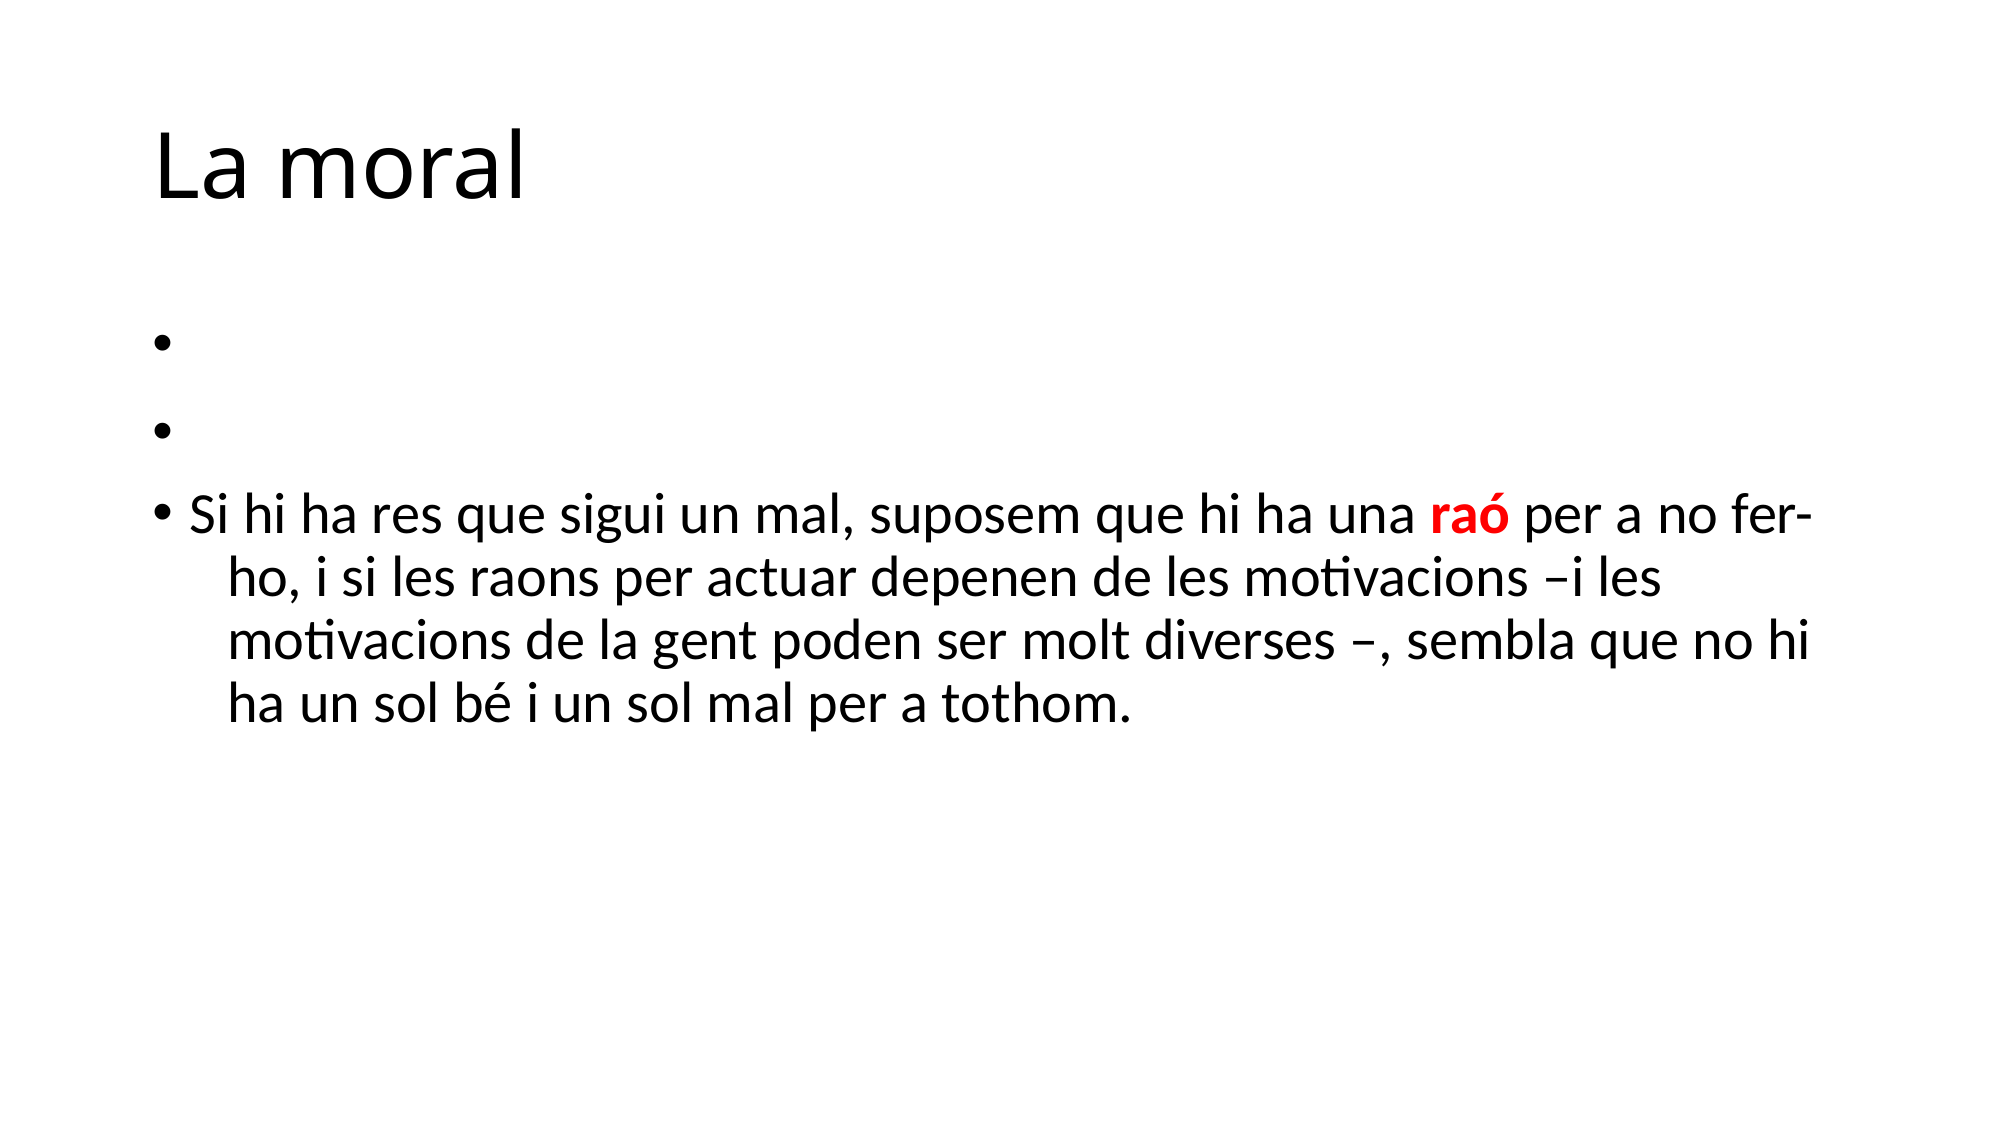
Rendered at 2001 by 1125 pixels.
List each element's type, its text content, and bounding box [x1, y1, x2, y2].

title La moral [137, 59, 1863, 278]
list Si hi ha res que sigui un mal, suposem que hi ha una raó per a no fer-ho, i si les raons per actuar depenen de les motivacions –i les motivacions de la gent poden ser molt diverses –, sembla que no hi ha un sol bé i un sol mal per a tothom. [137, 299, 1863, 1014]
